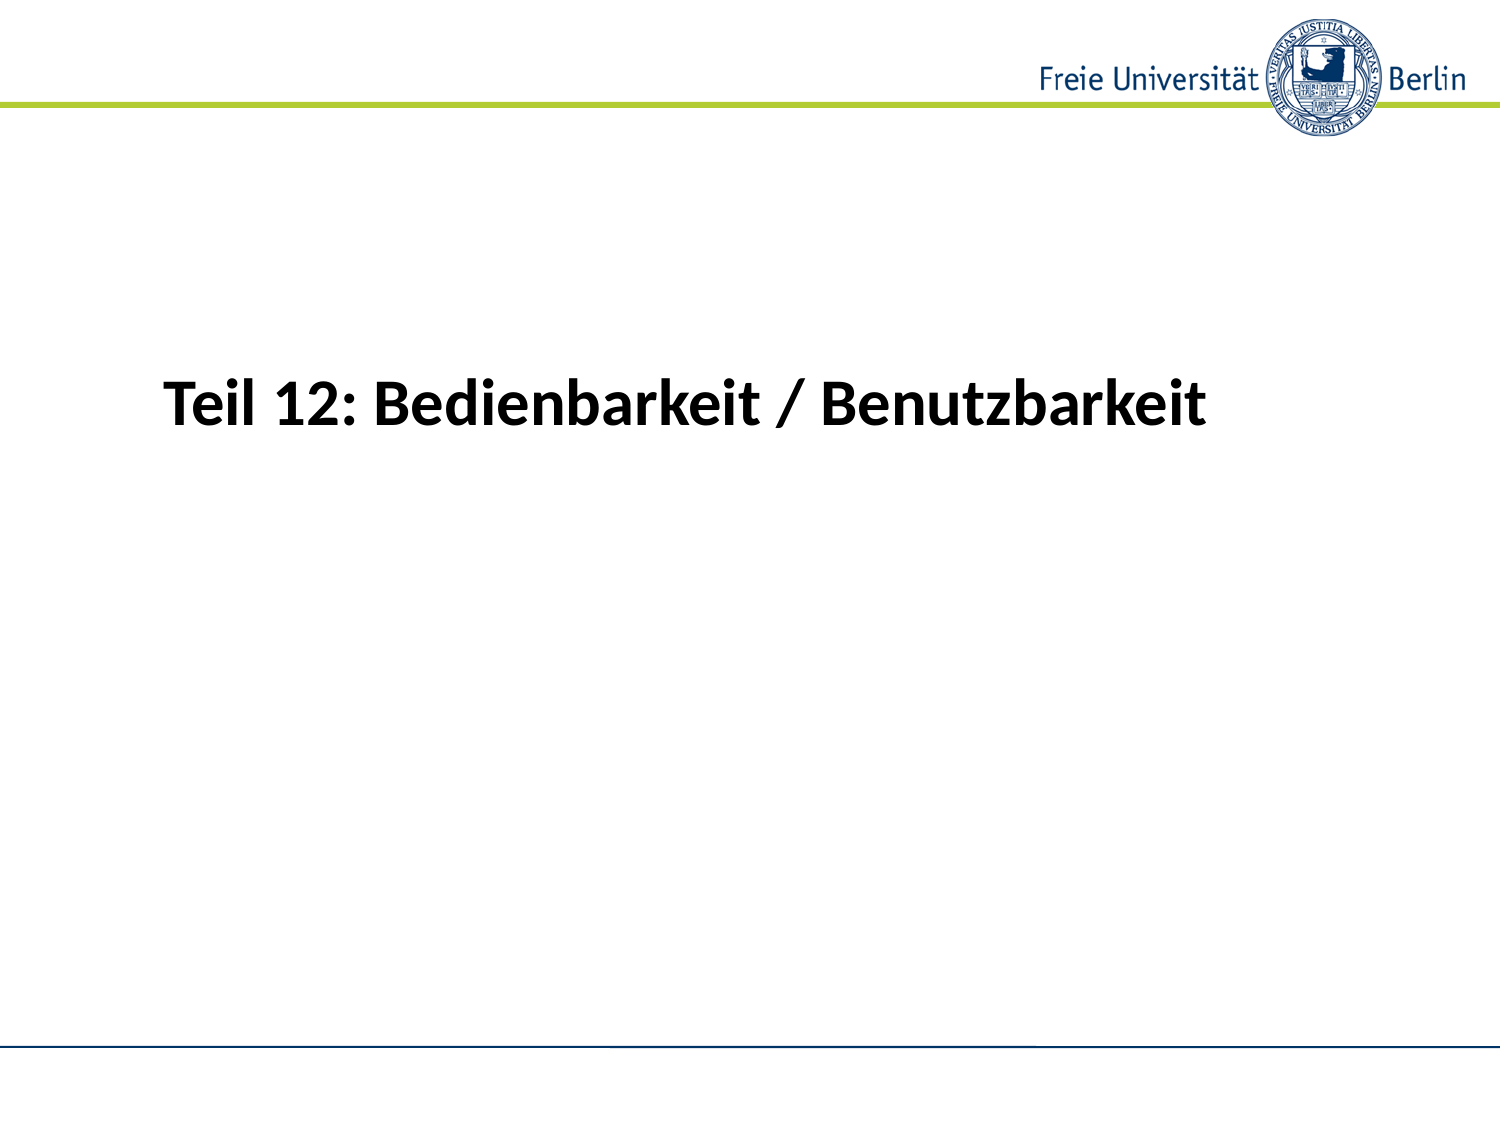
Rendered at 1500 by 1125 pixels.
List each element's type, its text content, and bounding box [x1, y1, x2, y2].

title Teil 12: Bedienbarkeit / Benutzbarkeit [96, 250, 1277, 546]
picture [1033, 19, 1470, 137]
